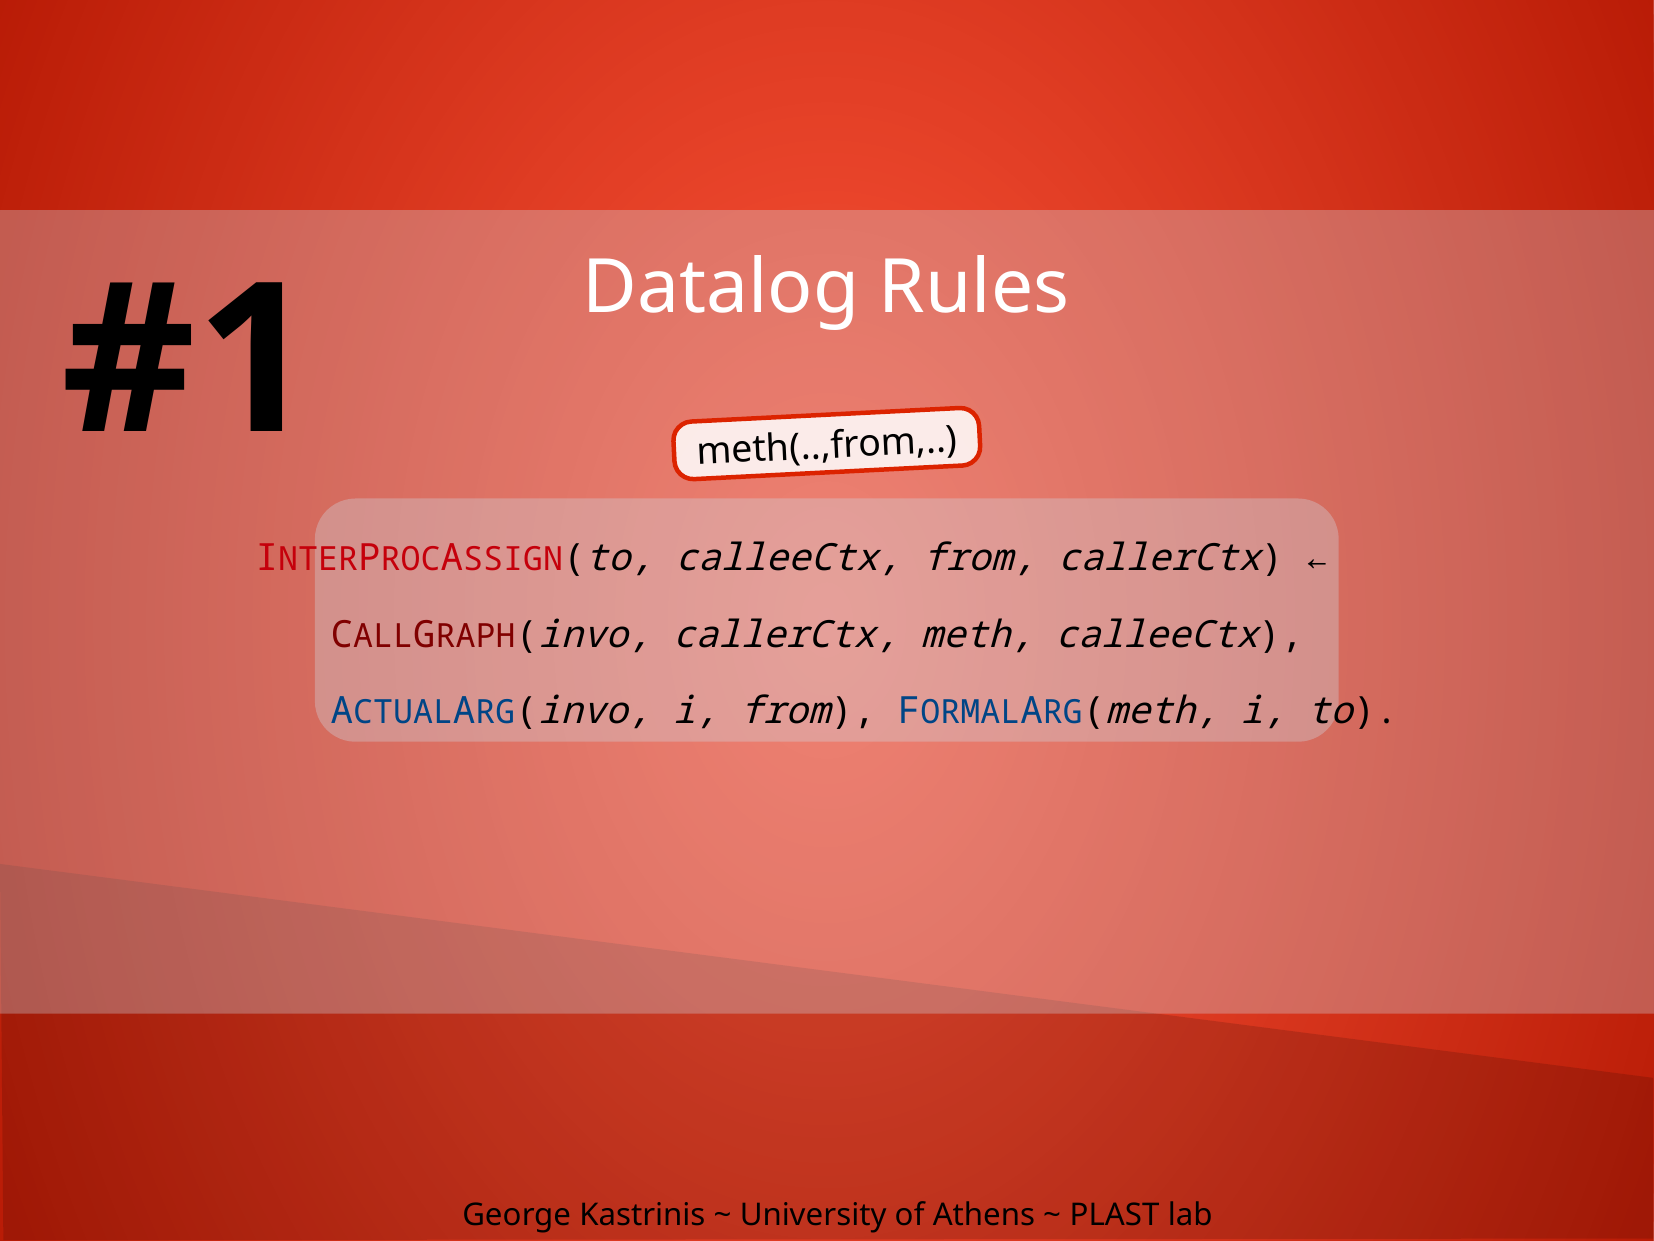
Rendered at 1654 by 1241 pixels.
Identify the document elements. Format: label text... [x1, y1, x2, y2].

text_box Datalog Rules [568, 225, 1086, 331]
text_box George Kastrinis ~ University of Athens ~ PLAST lab [447, 1185, 1207, 1236]
text_box meth(..,from,..) [673, 408, 981, 480]
text_box [0, 210, 1654, 1014]
text_box #1 [46, 201, 361, 451]
text_box INTERPROCASSIGN(to, calleeCtx, from, callerCtx) ← CALLGRAPH(invo, callerCtx, meth, calleeCtx), ACTUALARG(invo, i, from), FORMALARG(meth, i, to). [314, 498, 1339, 742]
